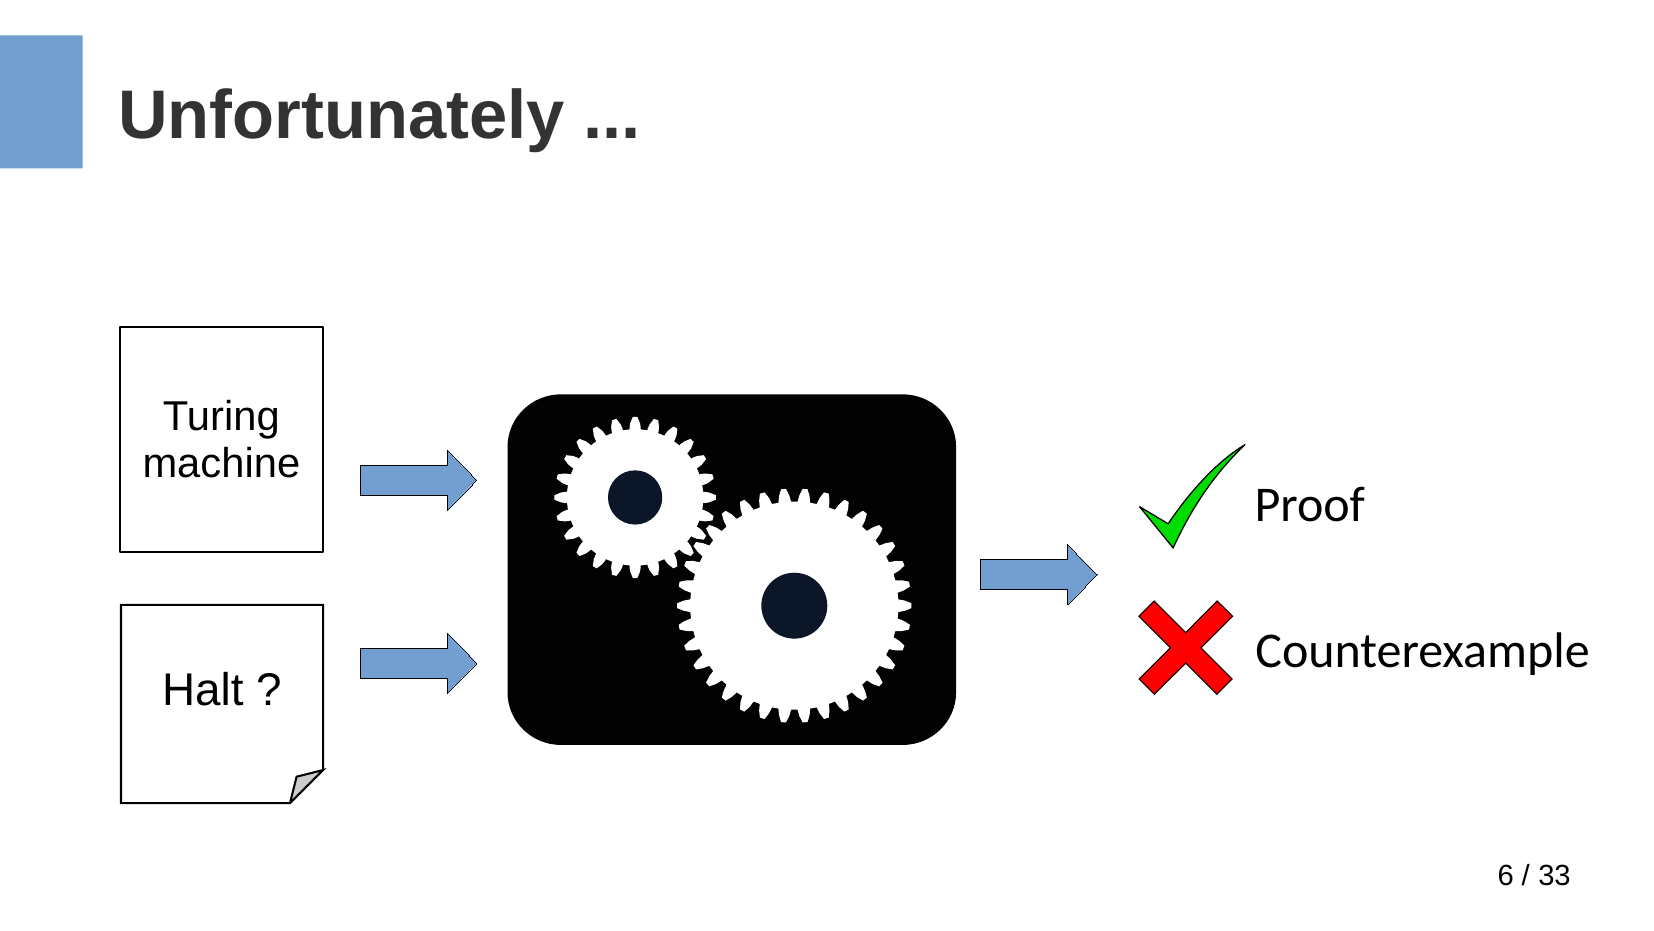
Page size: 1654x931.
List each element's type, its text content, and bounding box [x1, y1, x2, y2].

text_box [360, 633, 477, 694]
title Unfortunately ... [118, 37, 1571, 193]
text_box [980, 544, 1098, 605]
text_box Counterexample [1240, 609, 1605, 685]
text_box Turing machine [119, 326, 324, 552]
picture [476, 389, 987, 751]
text_box [360, 450, 477, 511]
picture [1138, 444, 1247, 549]
text_box Proof [1239, 463, 1380, 539]
text_box [1138, 600, 1233, 695]
text_box Halt ? [121, 604, 324, 804]
